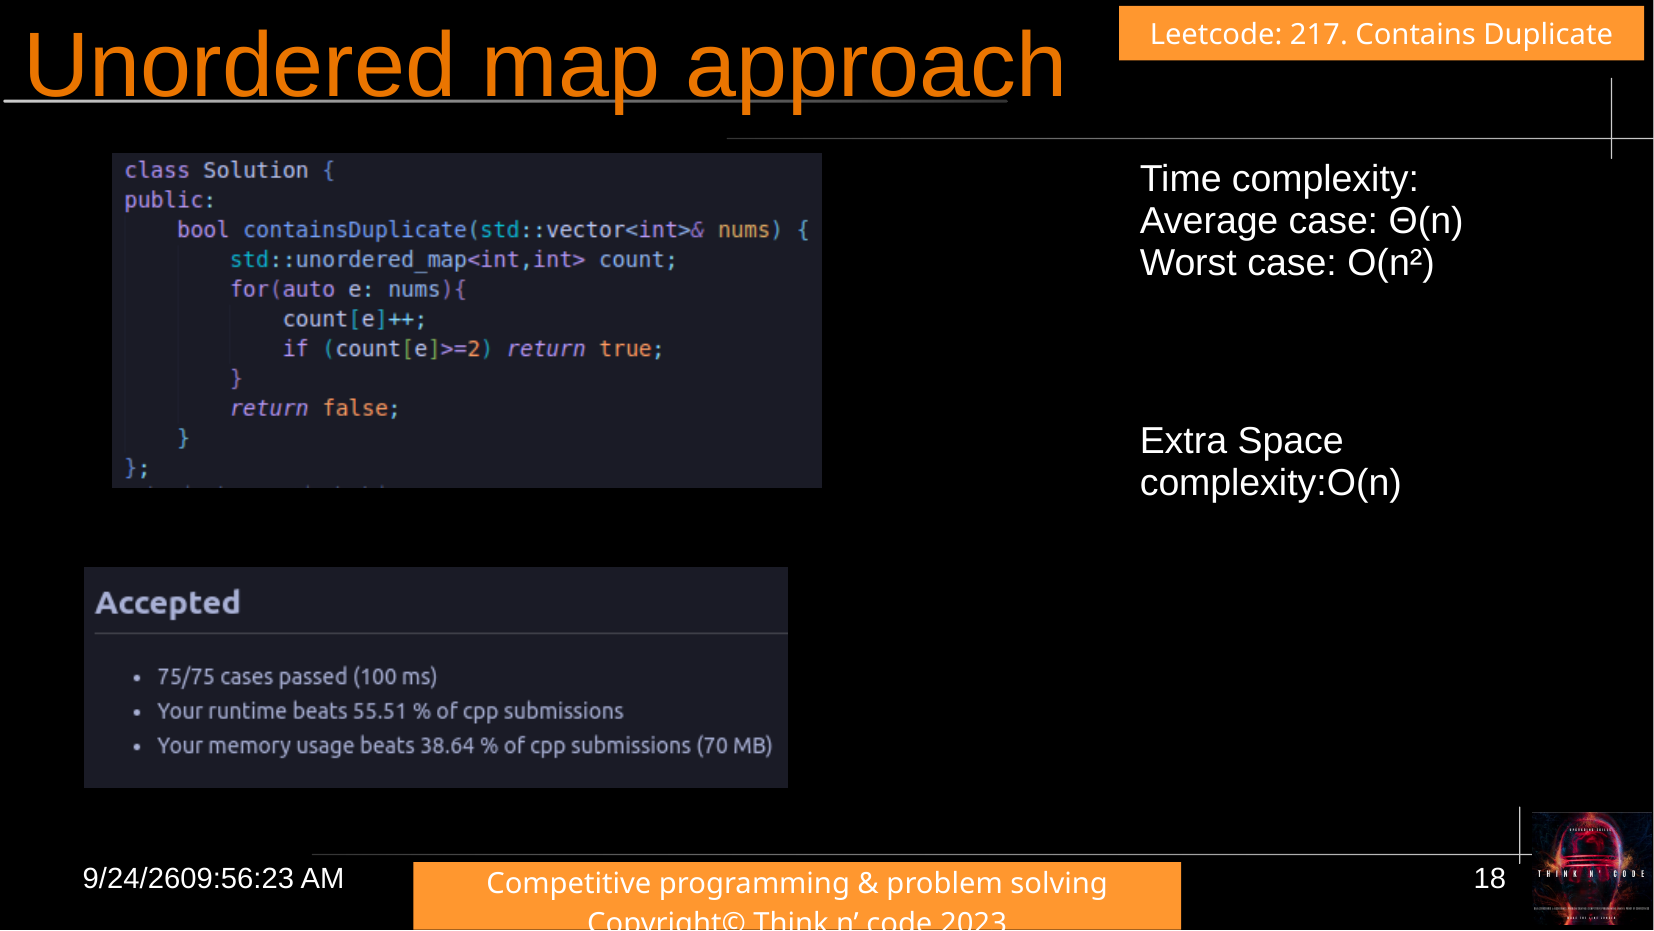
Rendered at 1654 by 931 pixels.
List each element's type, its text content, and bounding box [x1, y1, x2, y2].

title Unordered map approach [23, 11, 1589, 119]
picture [1532, 812, 1652, 925]
text_box Extra Space complexity:O(n) [1125, 412, 1576, 512]
text_box Time complexity: Average case: Θ(n) Worst case: O(n²) [1125, 150, 1613, 291]
picture [112, 153, 822, 488]
picture [84, 567, 788, 788]
